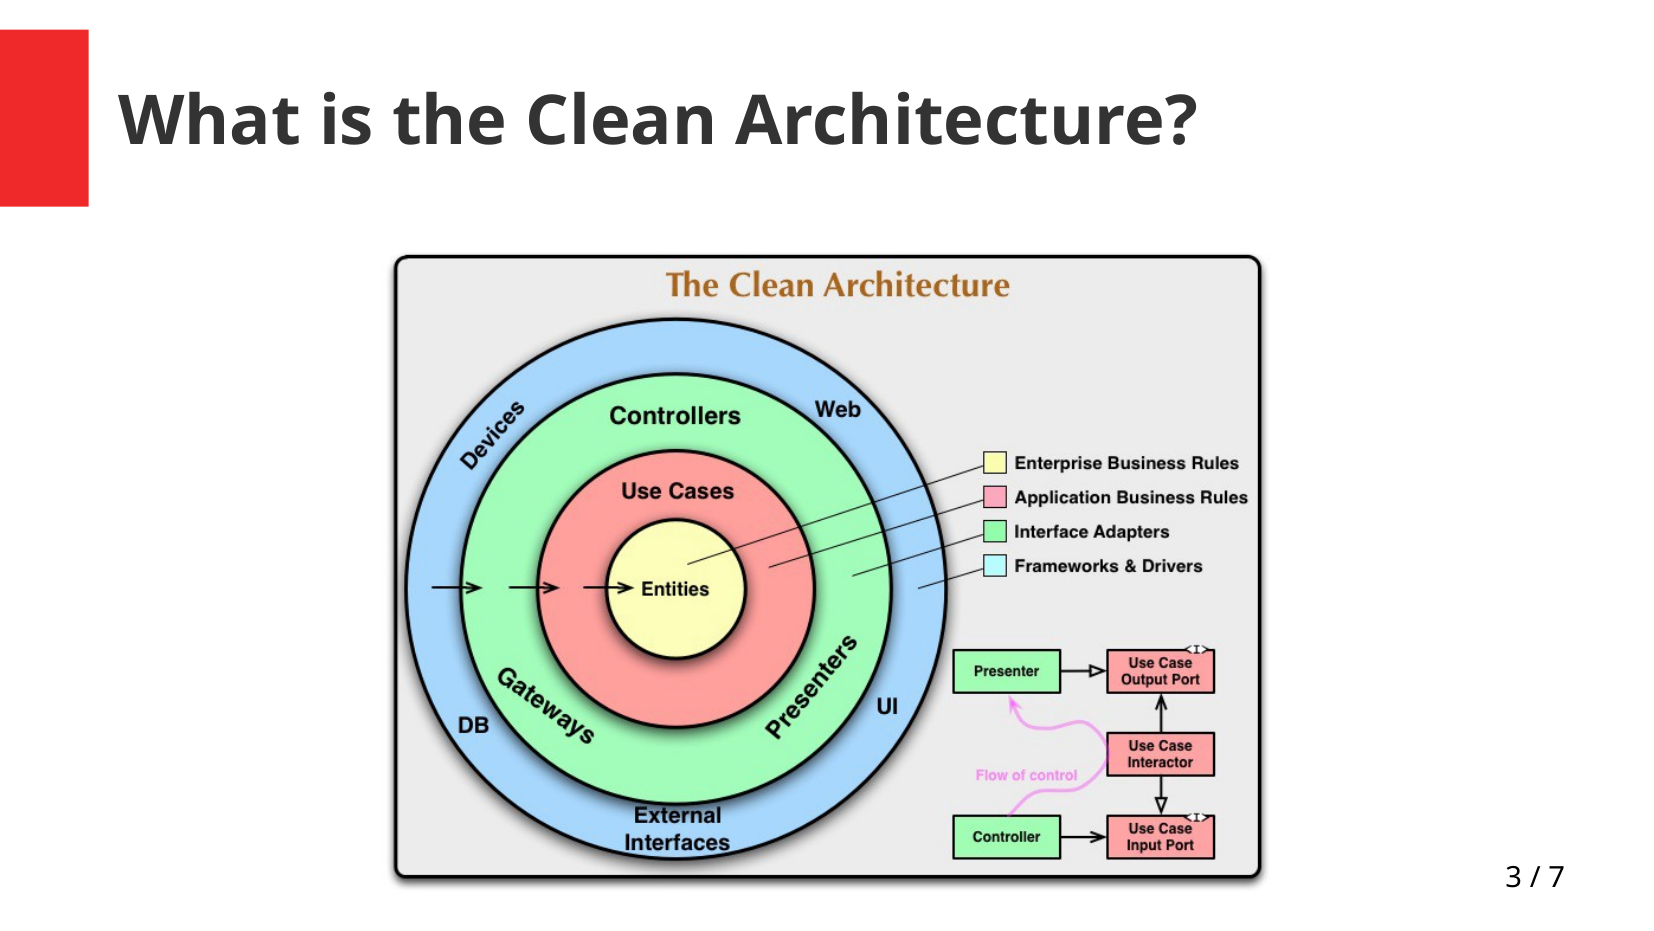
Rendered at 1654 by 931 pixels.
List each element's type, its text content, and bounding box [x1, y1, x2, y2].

title What is the Clean Architecture? [118, 29, 1595, 207]
picture [370, 236, 1284, 907]
